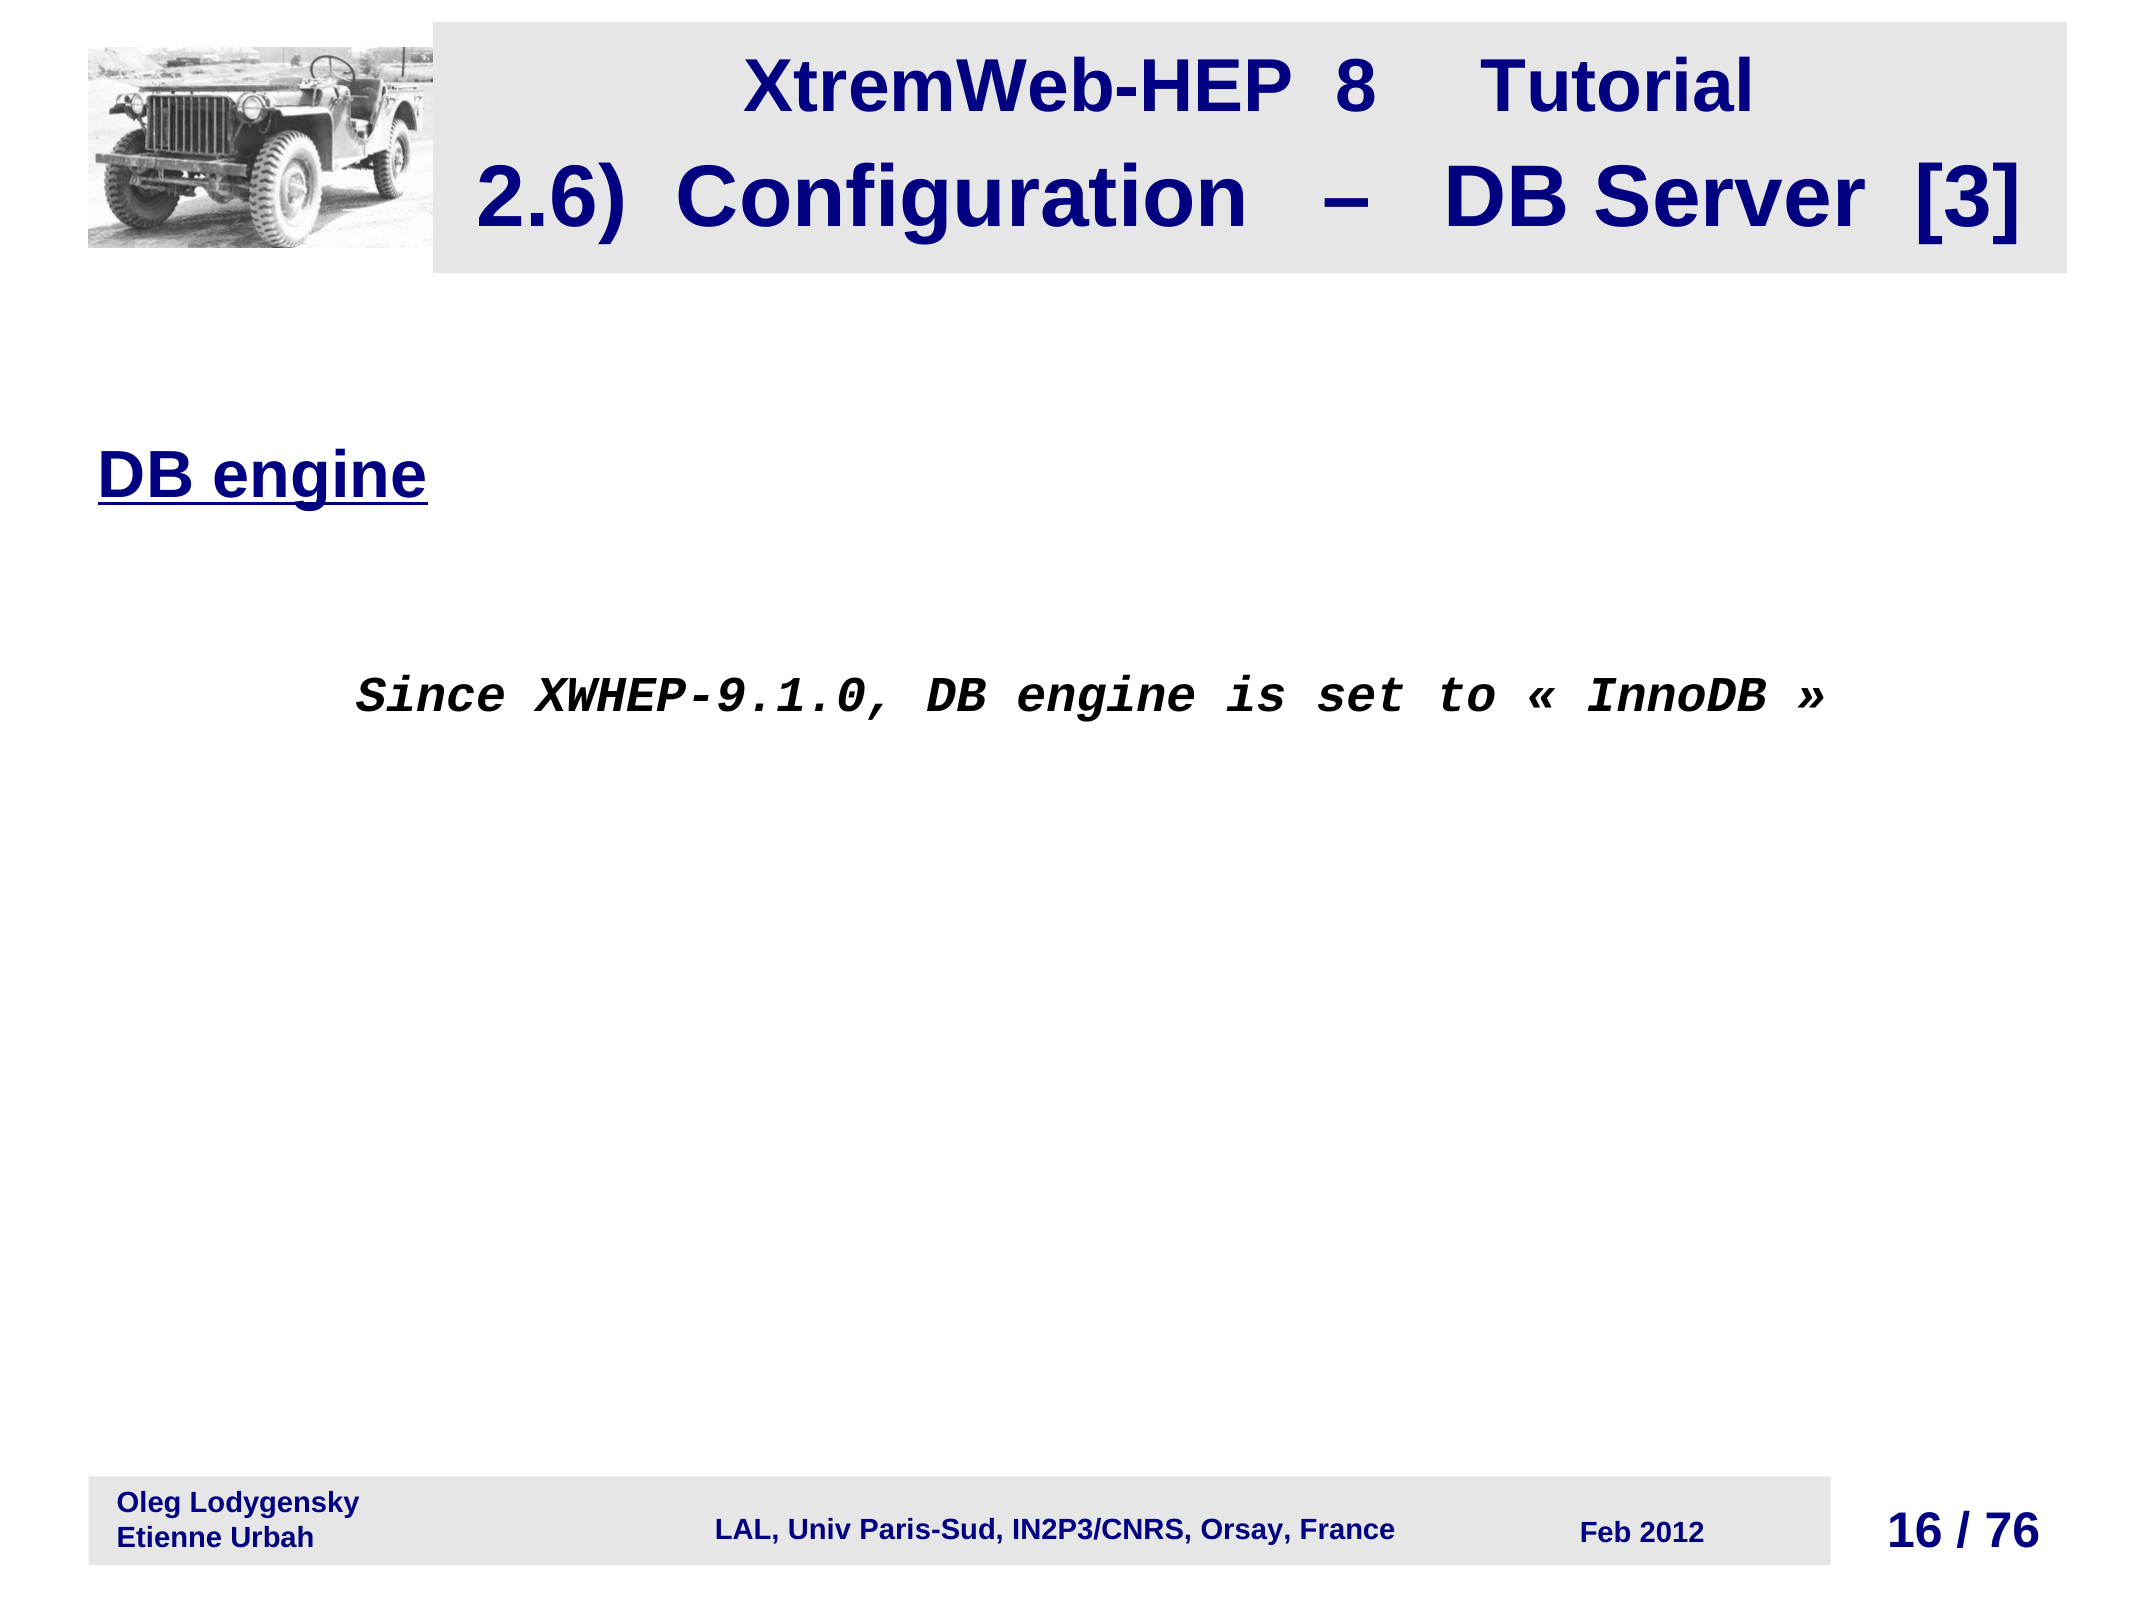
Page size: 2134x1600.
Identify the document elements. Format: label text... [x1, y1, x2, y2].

text_box DB engine Since XWHEP-9.1.0, DB engine is set to « InnoDB » [88, 431, 2094, 1415]
picture [88, 47, 433, 248]
title 2.6) Configuration – DB Server [3] [442, 118, 2067, 266]
